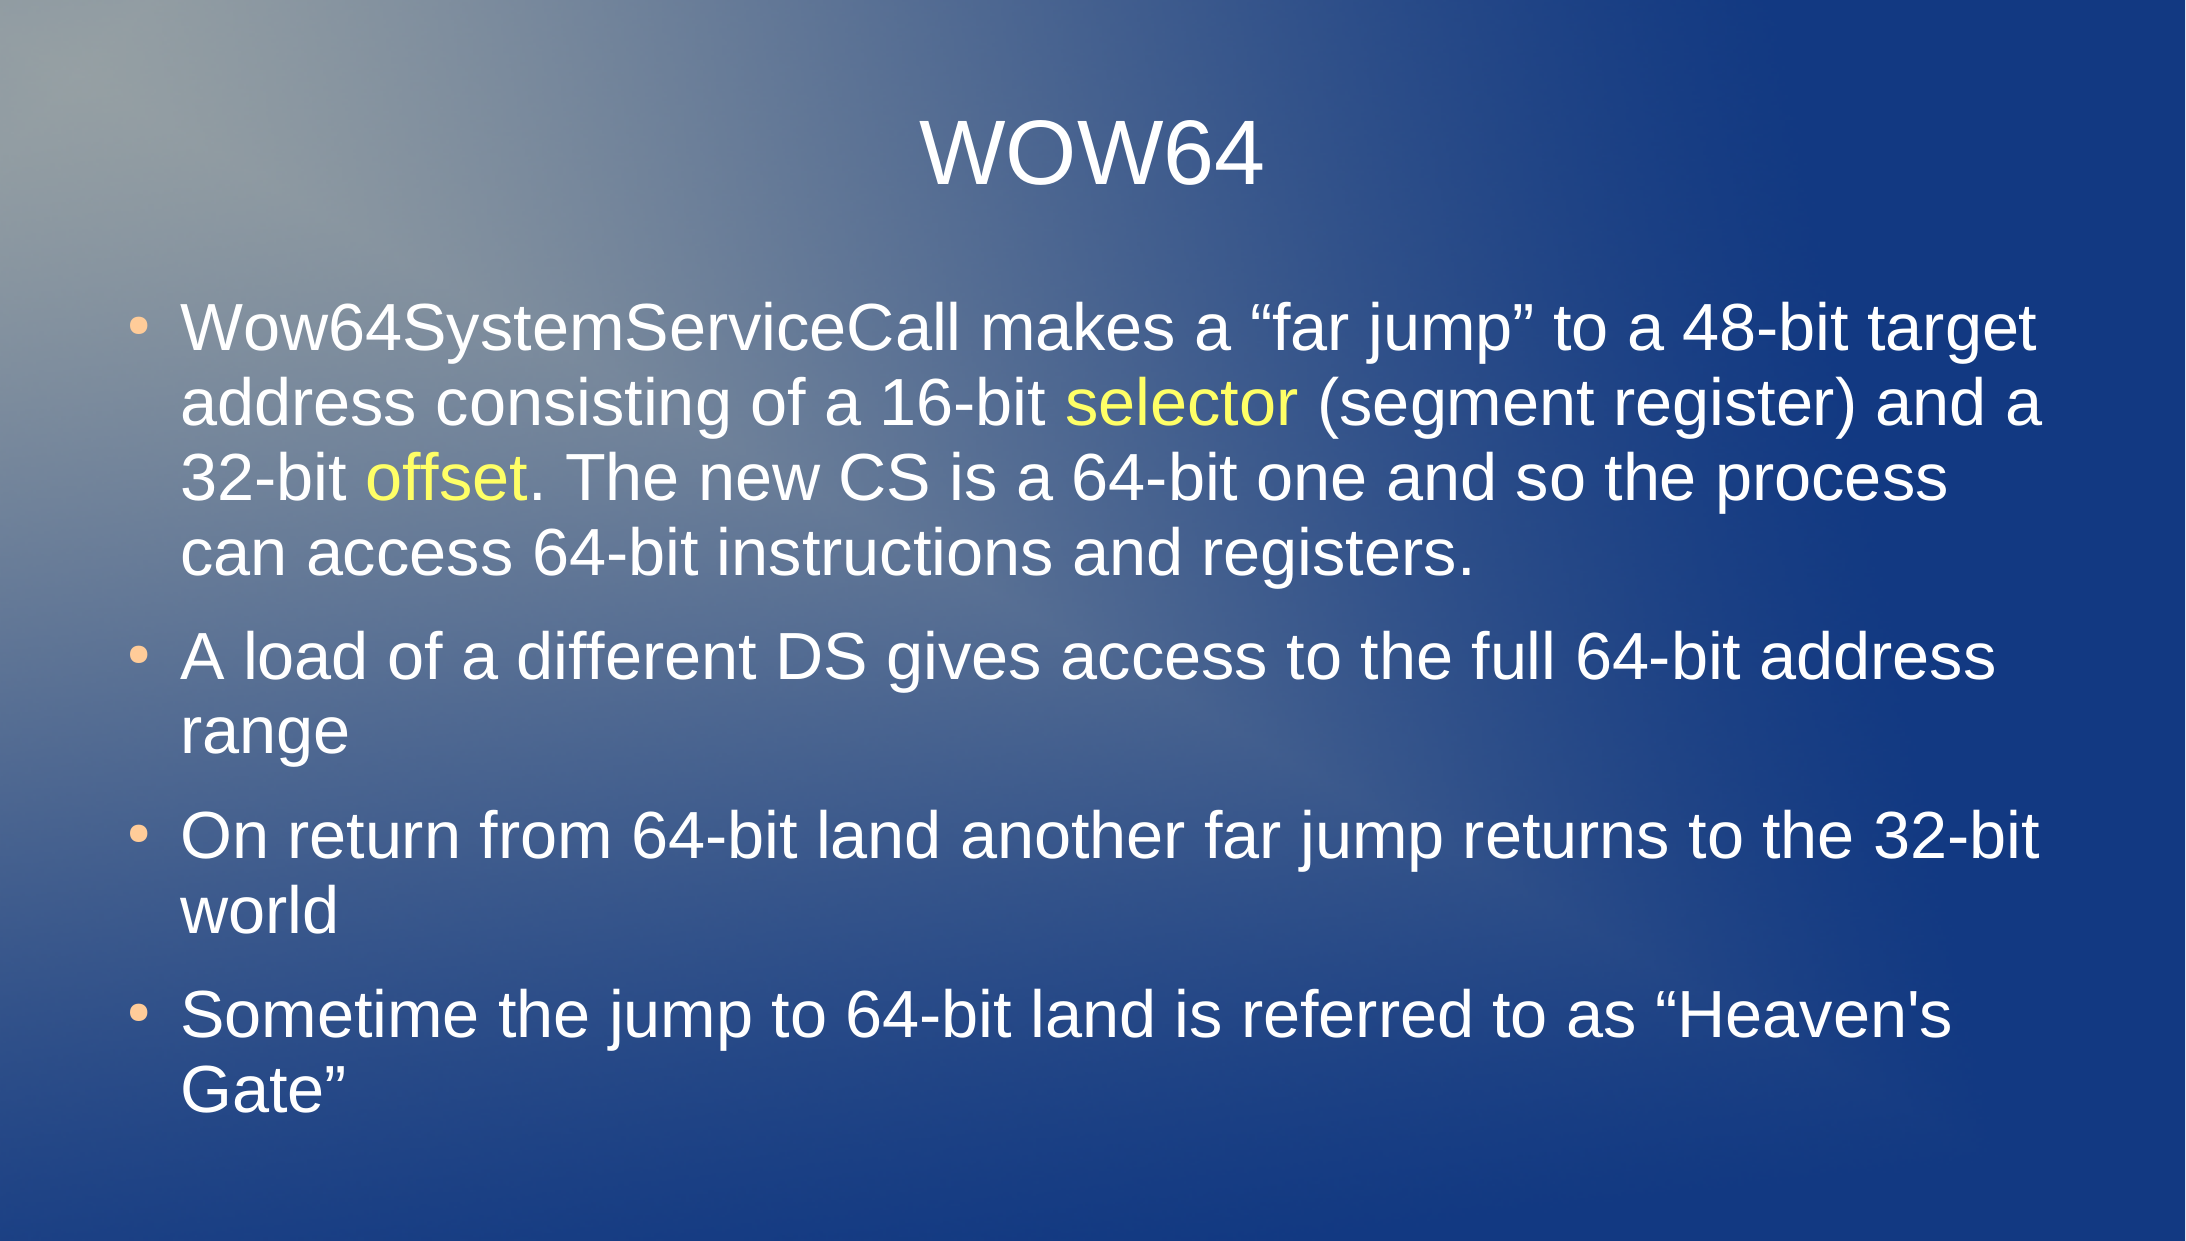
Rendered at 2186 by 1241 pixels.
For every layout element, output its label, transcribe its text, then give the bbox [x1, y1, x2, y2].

title WOW64 [109, 49, 2076, 257]
picture [0, 0, 2186, 1241]
list Wow64SystemServiceCall makes a “far jump” to a 48-bit target address consisting of a 16-bit selector (segment register) and a 32-bit offset. The new CS is a 64-bit one and so the process can access 64-bit instructions and registers. A load of a different DS gives access to the full 64-bit address range On return from 64-bit land another far jump returns to the 32-bit world Sometime the jump to 64-bit land is referred to as “Heaven's Gate” [109, 290, 2076, 1202]
